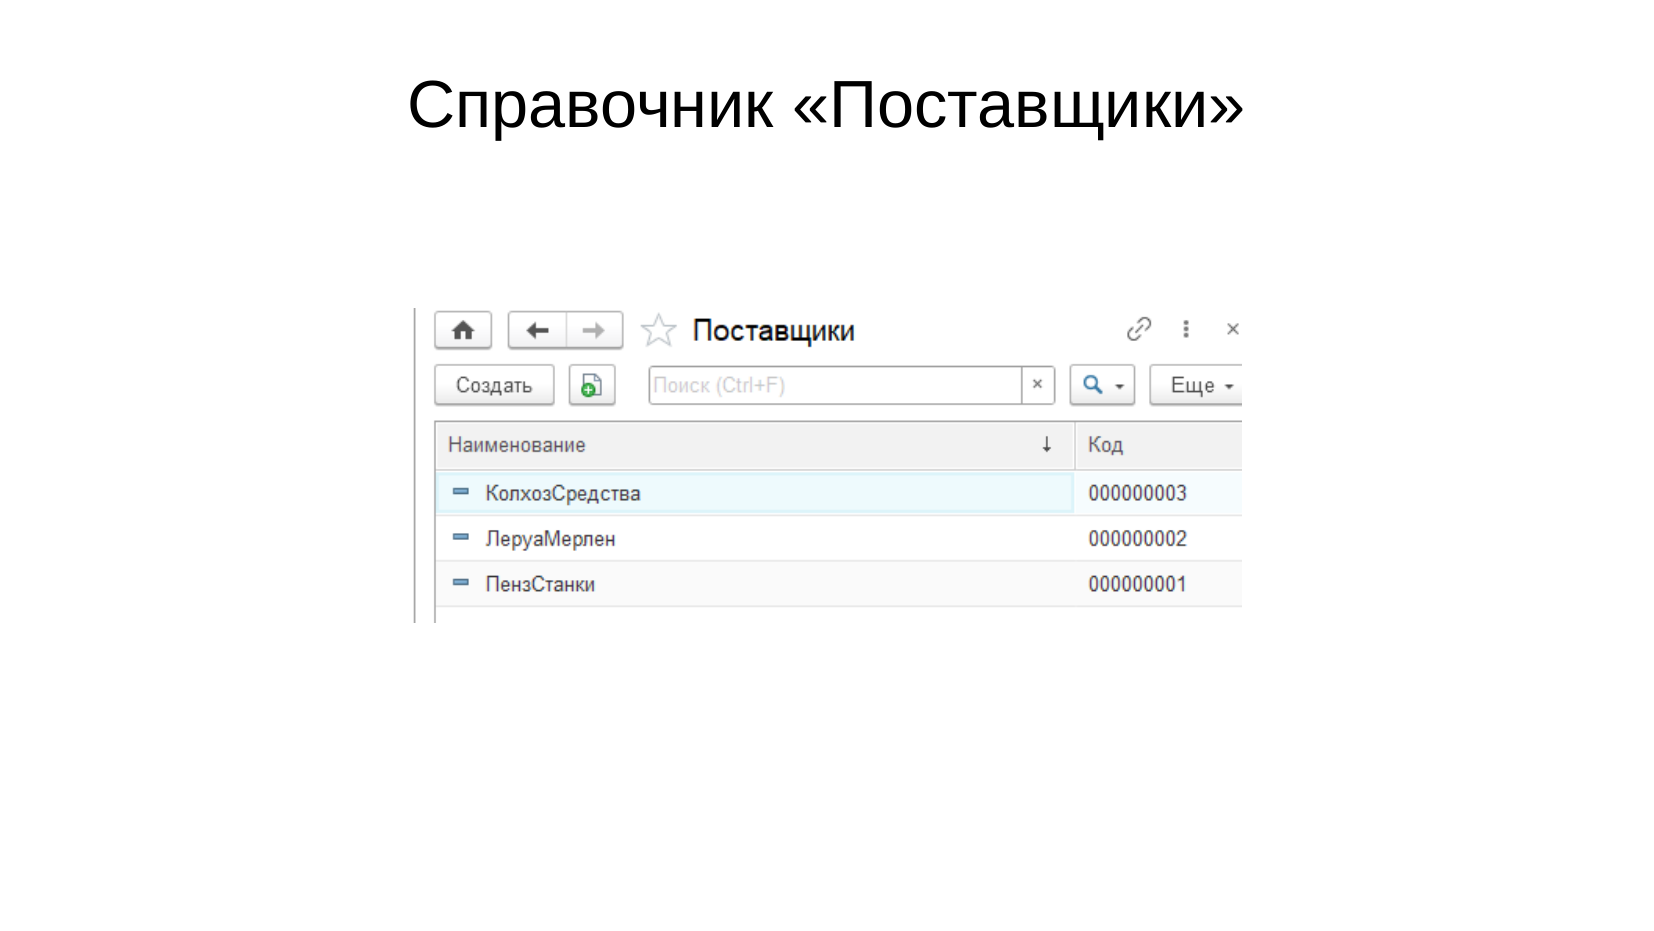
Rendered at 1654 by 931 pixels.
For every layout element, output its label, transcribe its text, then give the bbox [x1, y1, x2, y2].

text_box Справочник «Поставщики» [104, 59, 1549, 149]
picture [411, 308, 1242, 623]
